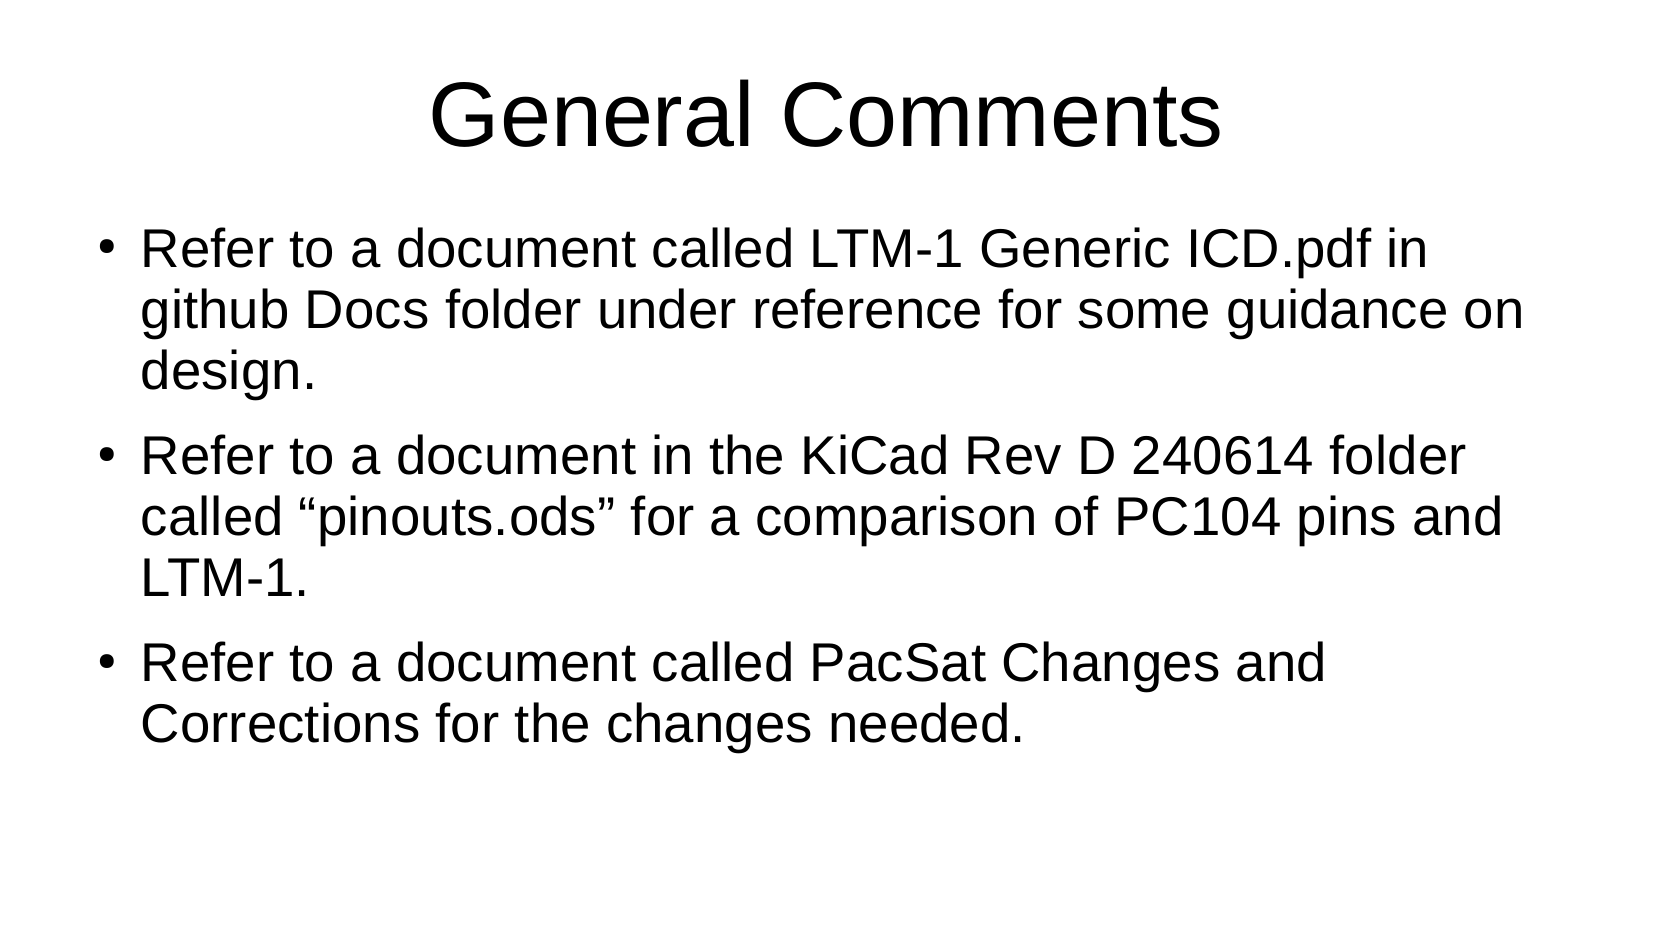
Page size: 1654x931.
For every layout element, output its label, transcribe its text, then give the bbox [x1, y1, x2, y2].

list Refer to a document called LTM-1 Generic ICD.pdf in github Docs folder under reference for some guidance on design. Refer to a document in the KiCad Rev D 240614 folder called “pinouts.ods” for a comparison of PC104 pins and LTM-1. Refer to a document called PacSat Changes and Corrections for the changes needed. [82, 217, 1571, 758]
title General Comments [82, 37, 1571, 193]
